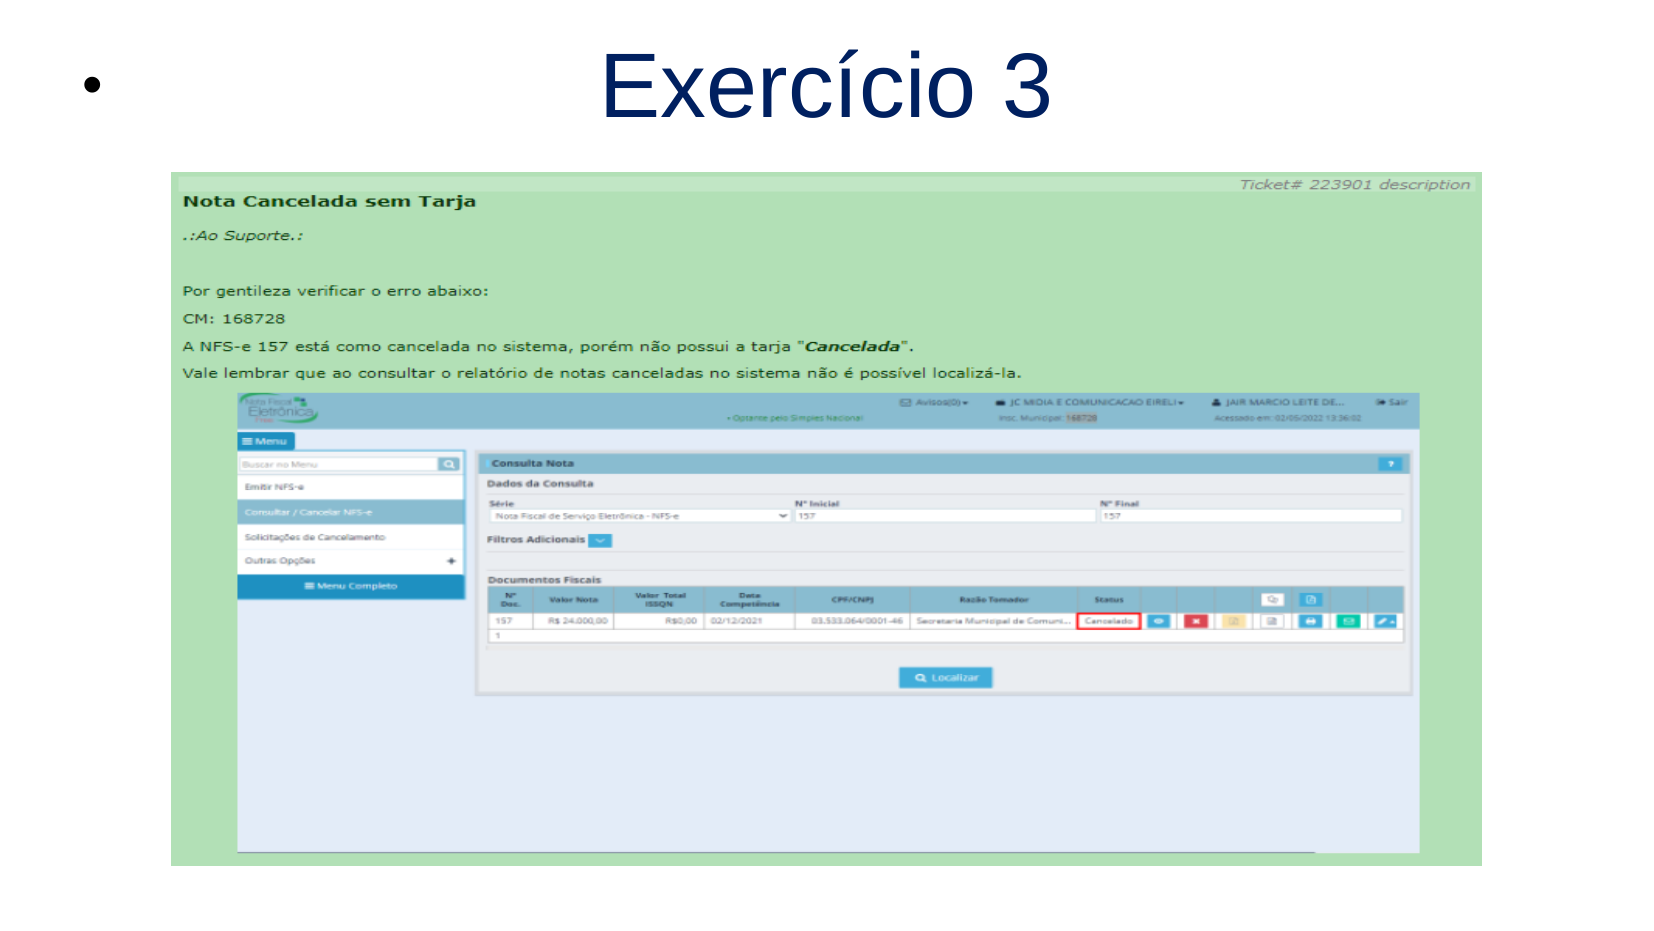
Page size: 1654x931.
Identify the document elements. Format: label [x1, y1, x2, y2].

subtitle [82, 37, 1571, 140]
picture [171, 172, 1482, 866]
